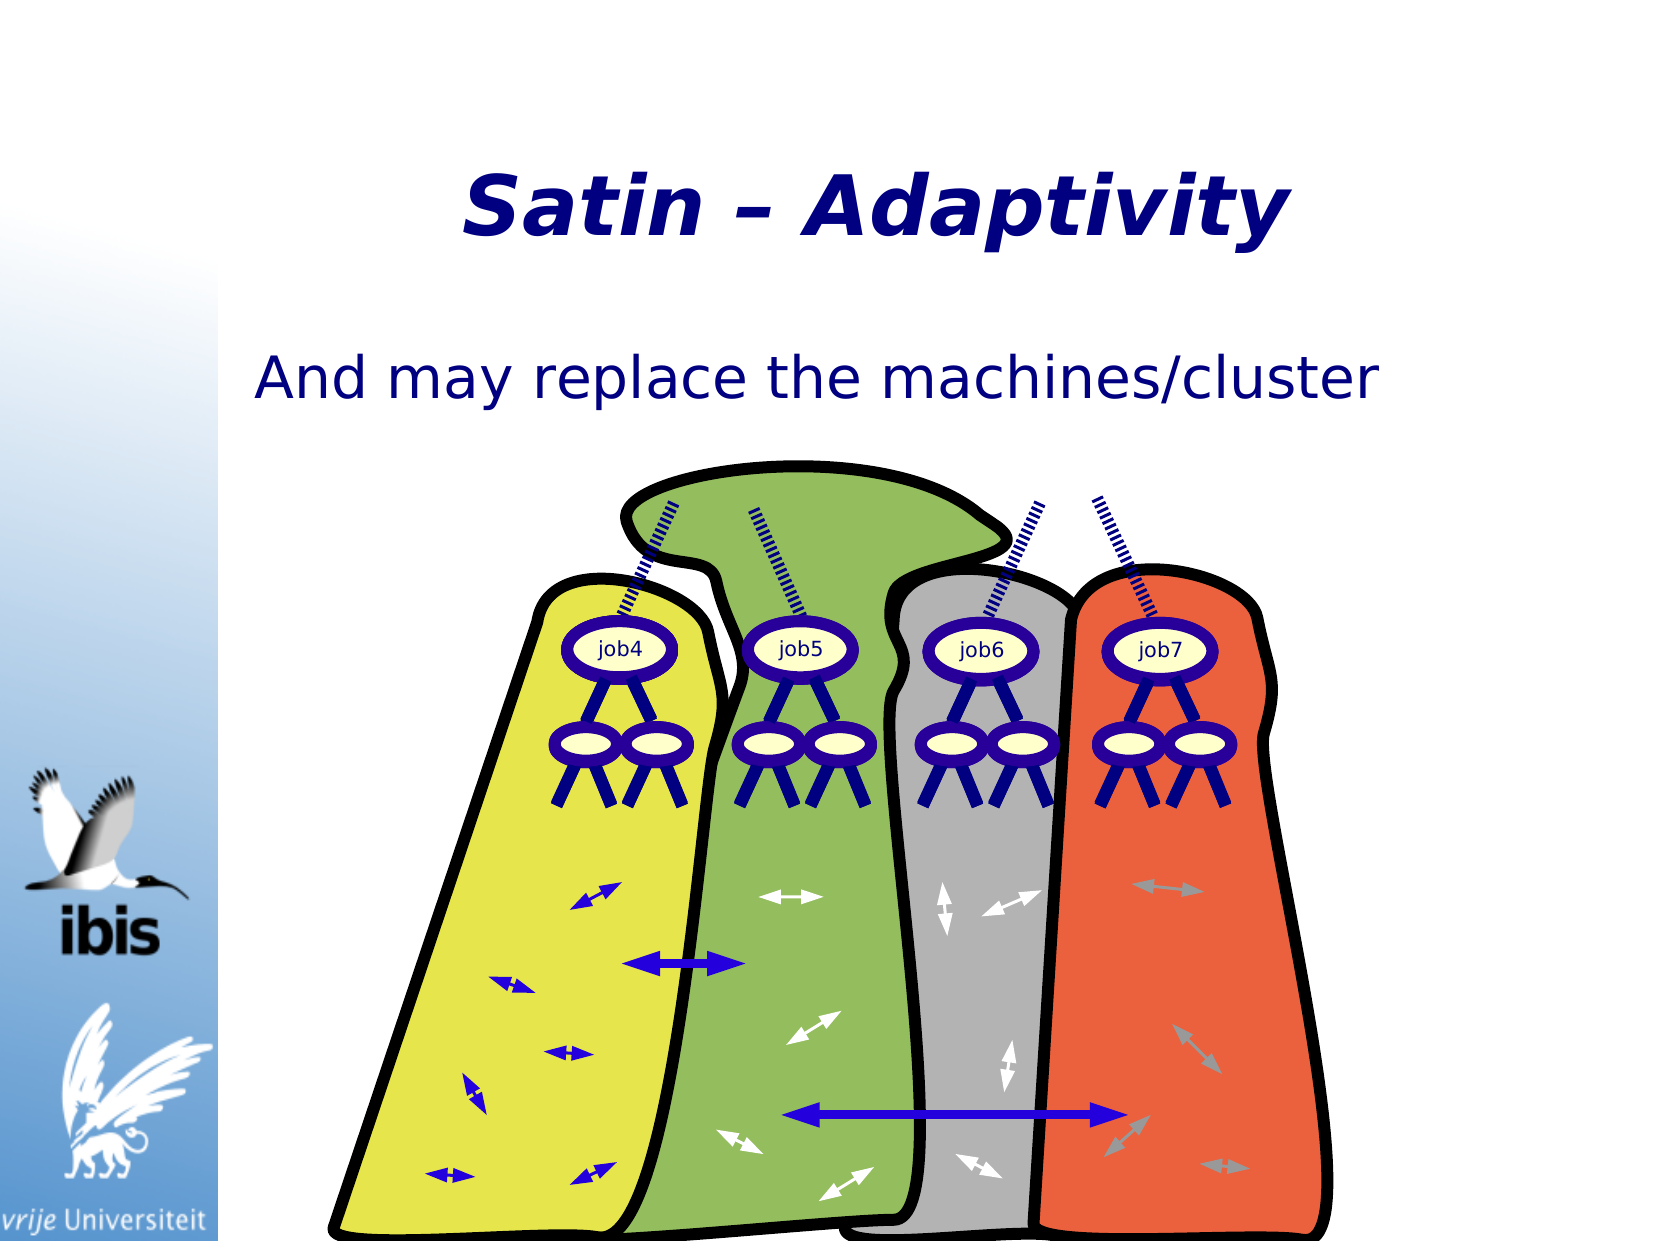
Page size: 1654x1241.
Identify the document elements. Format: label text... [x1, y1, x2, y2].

text_box [737, 727, 801, 763]
text_box [808, 727, 872, 763]
text_box [625, 727, 689, 763]
text_box job4 [598, 637, 665, 666]
text_box [920, 727, 984, 763]
text_box [928, 622, 1034, 681]
text_box [554, 727, 618, 763]
text_box job5 [778, 637, 846, 666]
text_box job6 [959, 638, 1027, 667]
picture [0, 0, 218, 1241]
text_box job7 [1138, 638, 1206, 667]
title Satin – Adaptivity [219, 102, 1534, 311]
text_box [1107, 622, 1213, 681]
text_box [333, 1196, 1327, 1241]
text_box [991, 727, 1055, 763]
text_box [1097, 727, 1161, 763]
list And may replace the machines/cluster [236, 344, 1534, 1196]
text_box [1168, 727, 1232, 763]
text_box [747, 621, 853, 679]
text_box [567, 621, 672, 679]
